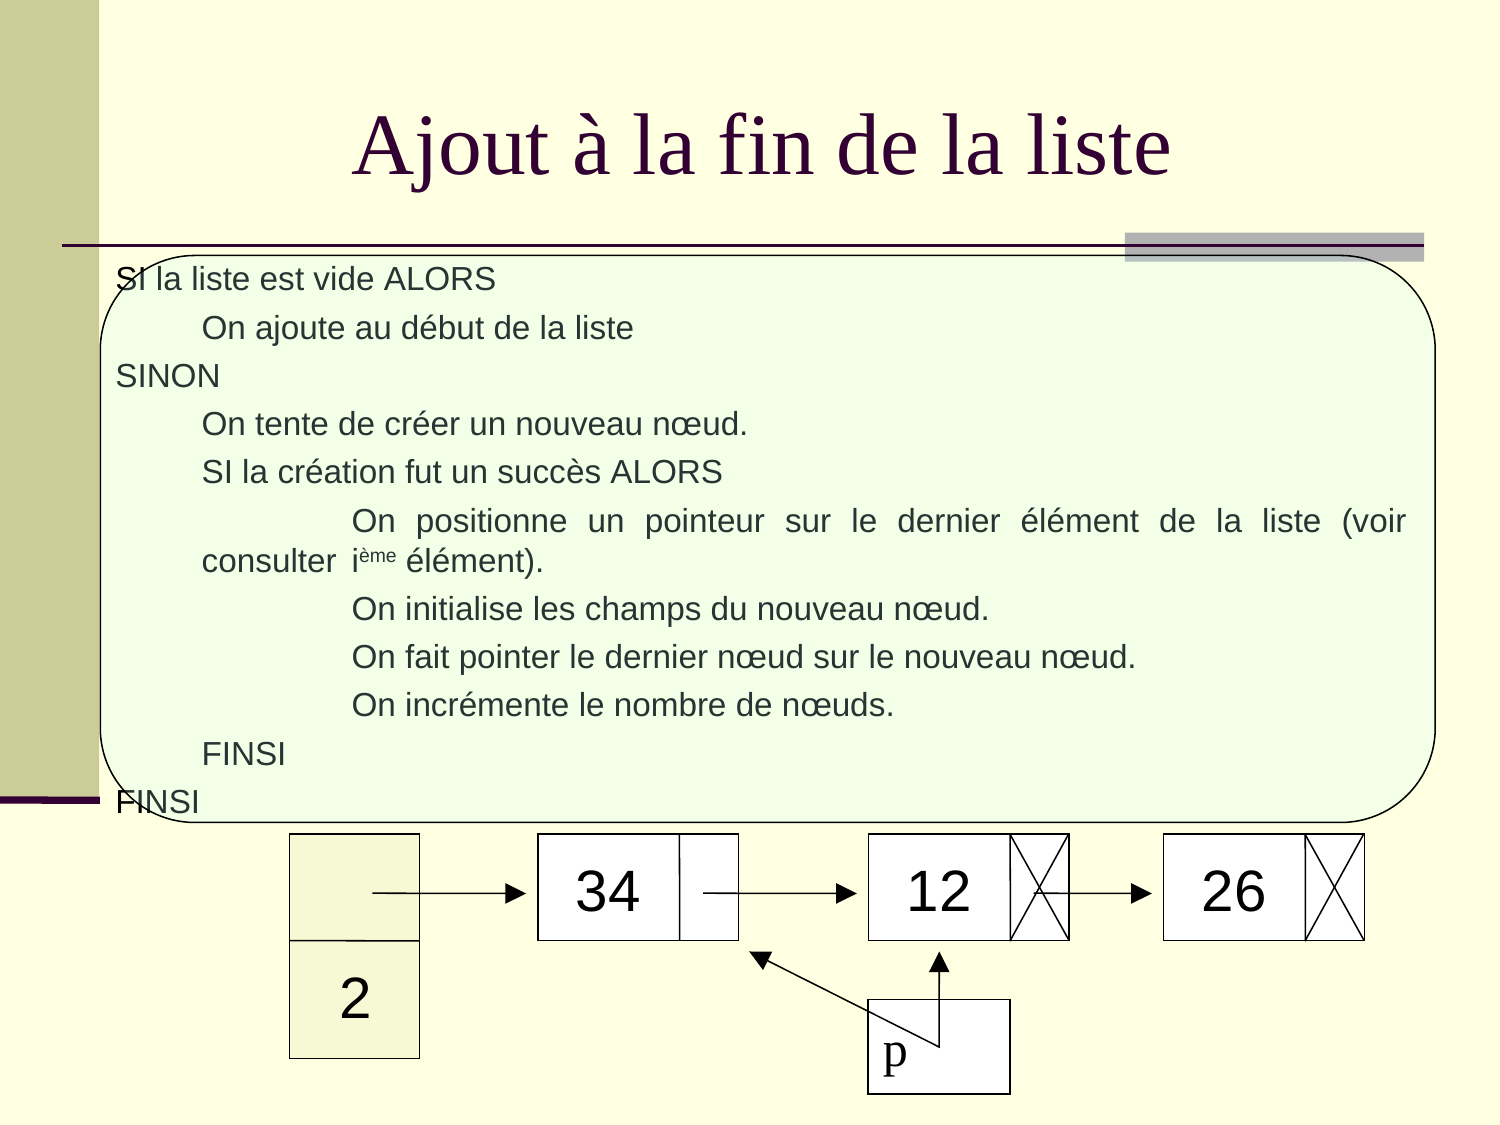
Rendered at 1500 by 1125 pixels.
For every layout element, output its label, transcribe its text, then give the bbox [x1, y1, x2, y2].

text_box [289, 834, 420, 940]
text_box [1046, 895, 1070, 938]
text_box SI la liste est vide ALORS On ajoute au début de la liste SINON On tente de créer un nouveau nœud. SI la création fut un succès ALORS On positionne un pointeur sur le dernier élément de la liste (voir consulter ième élément). On initialise les champs du nouveau nœud. On fait pointer le dernier nœud sur le nouveau nœud. On incrémente le nombre de nœuds. FINSI FINSI [99, 249, 1423, 823]
text_box p [868, 999, 938, 1045]
text_box 2 [324, 952, 396, 1038]
text_box [1041, 835, 1070, 892]
text_box [1163, 834, 1304, 941]
text_box 26 [1186, 845, 1294, 932]
text_box [1012, 894, 1067, 941]
text_box [1011, 840, 1038, 933]
text_box [681, 834, 739, 941]
text_box [289, 942, 420, 1059]
text_box 34 [561, 845, 668, 932]
text_box [1336, 836, 1365, 938]
text_box [1307, 842, 1333, 933]
text_box [1307, 890, 1362, 941]
title Ajout à la fin de la liste [100, 45, 1424, 234]
text_box [1012, 834, 1067, 884]
text_box [537, 834, 678, 941]
text_box 12 [891, 845, 999, 932]
text_box p [868, 999, 1010, 1095]
text_box [100, 255, 1436, 823]
text_box [868, 834, 1009, 941]
text_box [1307, 834, 1362, 884]
